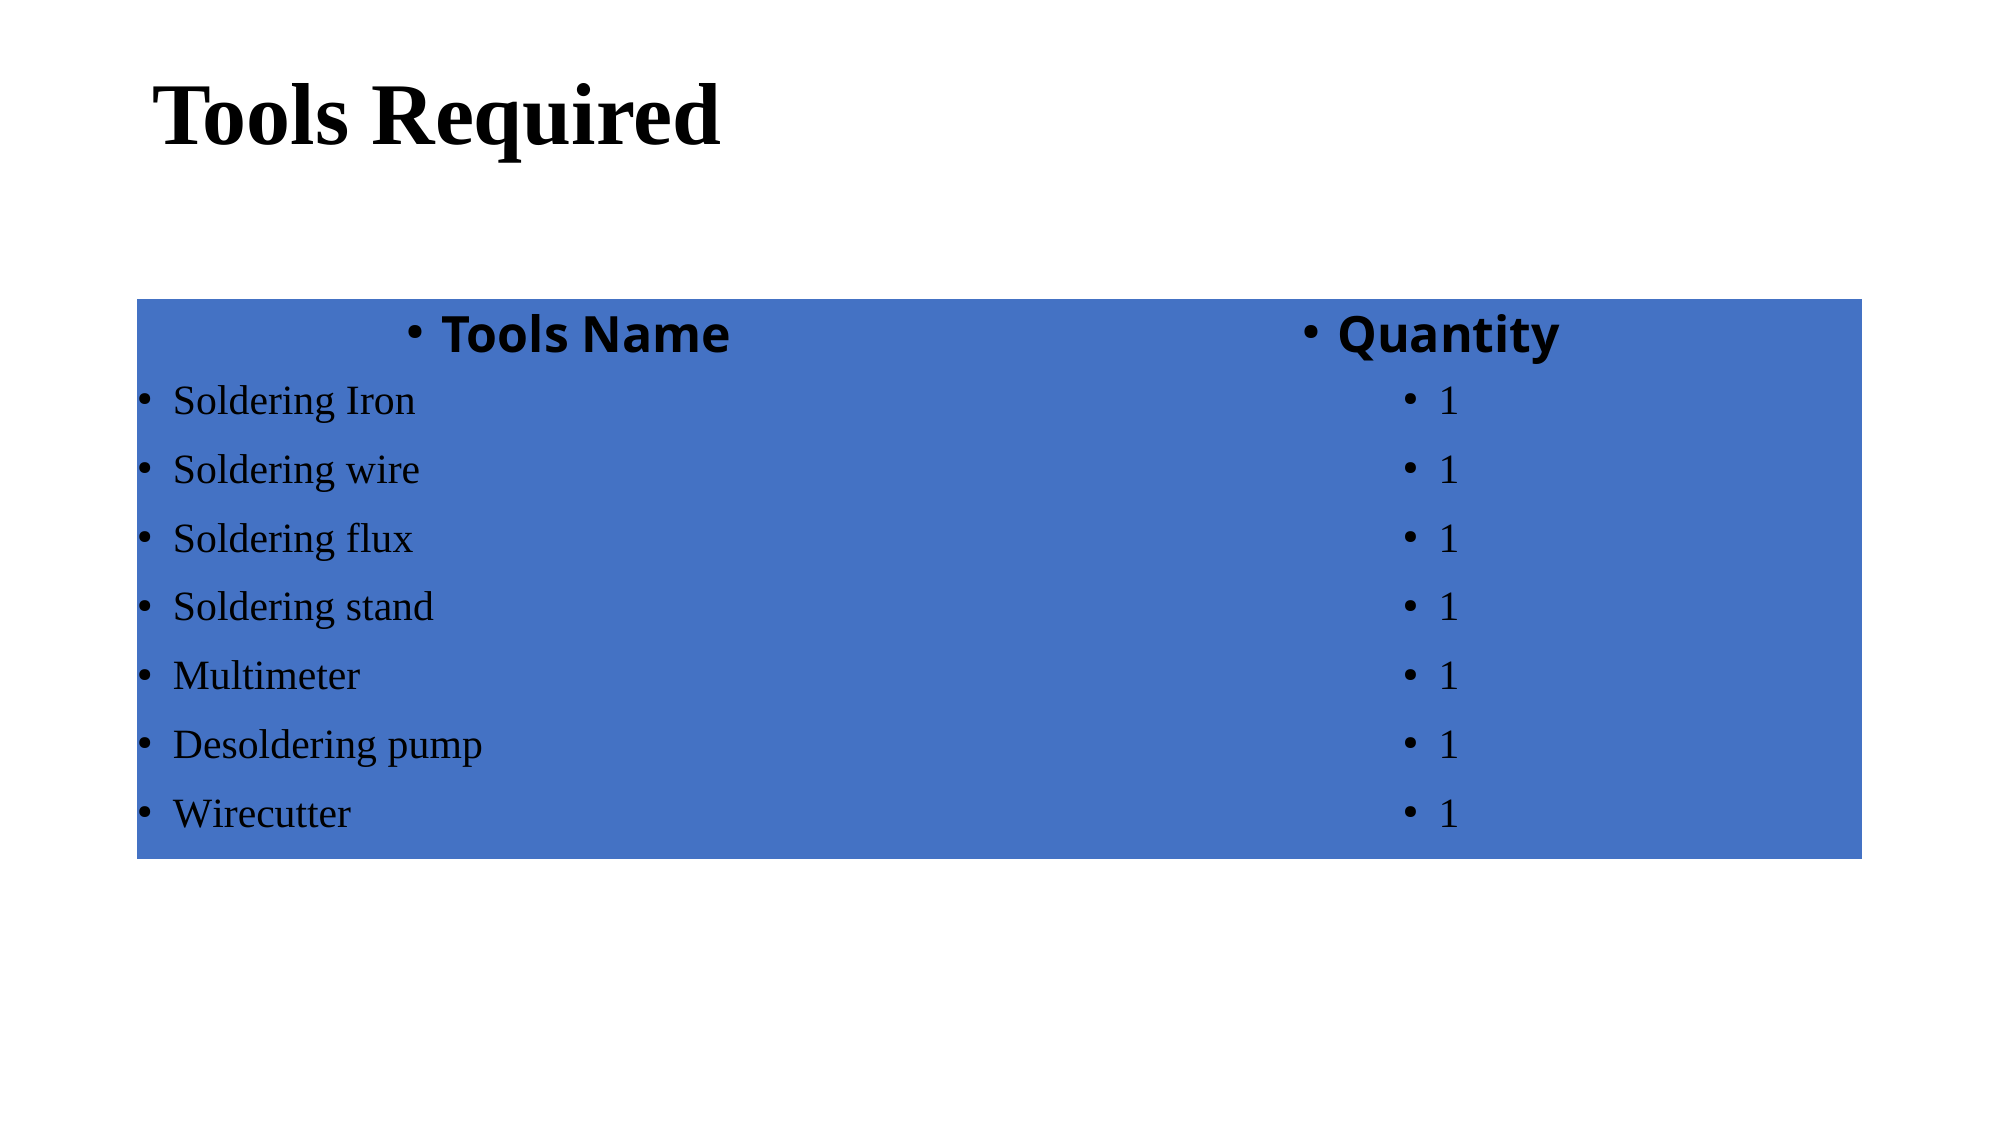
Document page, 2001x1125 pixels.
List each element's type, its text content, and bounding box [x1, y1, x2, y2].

table_cell 1 [1000, 790, 1862, 859]
table_cell 1 [1000, 446, 1862, 515]
title Tools Required [137, 59, 1863, 278]
table_header Quantity [1000, 299, 1862, 377]
table_header Tools Name [137, 299, 1000, 377]
table_cell Multimeter [137, 653, 1000, 721]
table_cell Wirecutter [137, 790, 1000, 859]
table_cell 1 [1000, 653, 1862, 721]
table_cell Soldering stand [137, 584, 1000, 653]
table_cell Soldering flux [137, 515, 1000, 584]
table_cell 1 [1000, 377, 1862, 446]
table_cell Desoldering pump [137, 721, 1000, 790]
table_cell Soldering Iron [137, 377, 1000, 446]
table_cell 1 [1000, 721, 1862, 790]
table_cell Soldering wire [137, 446, 1000, 515]
table_cell 1 [1000, 584, 1862, 653]
table_cell 1 [1000, 515, 1862, 584]
